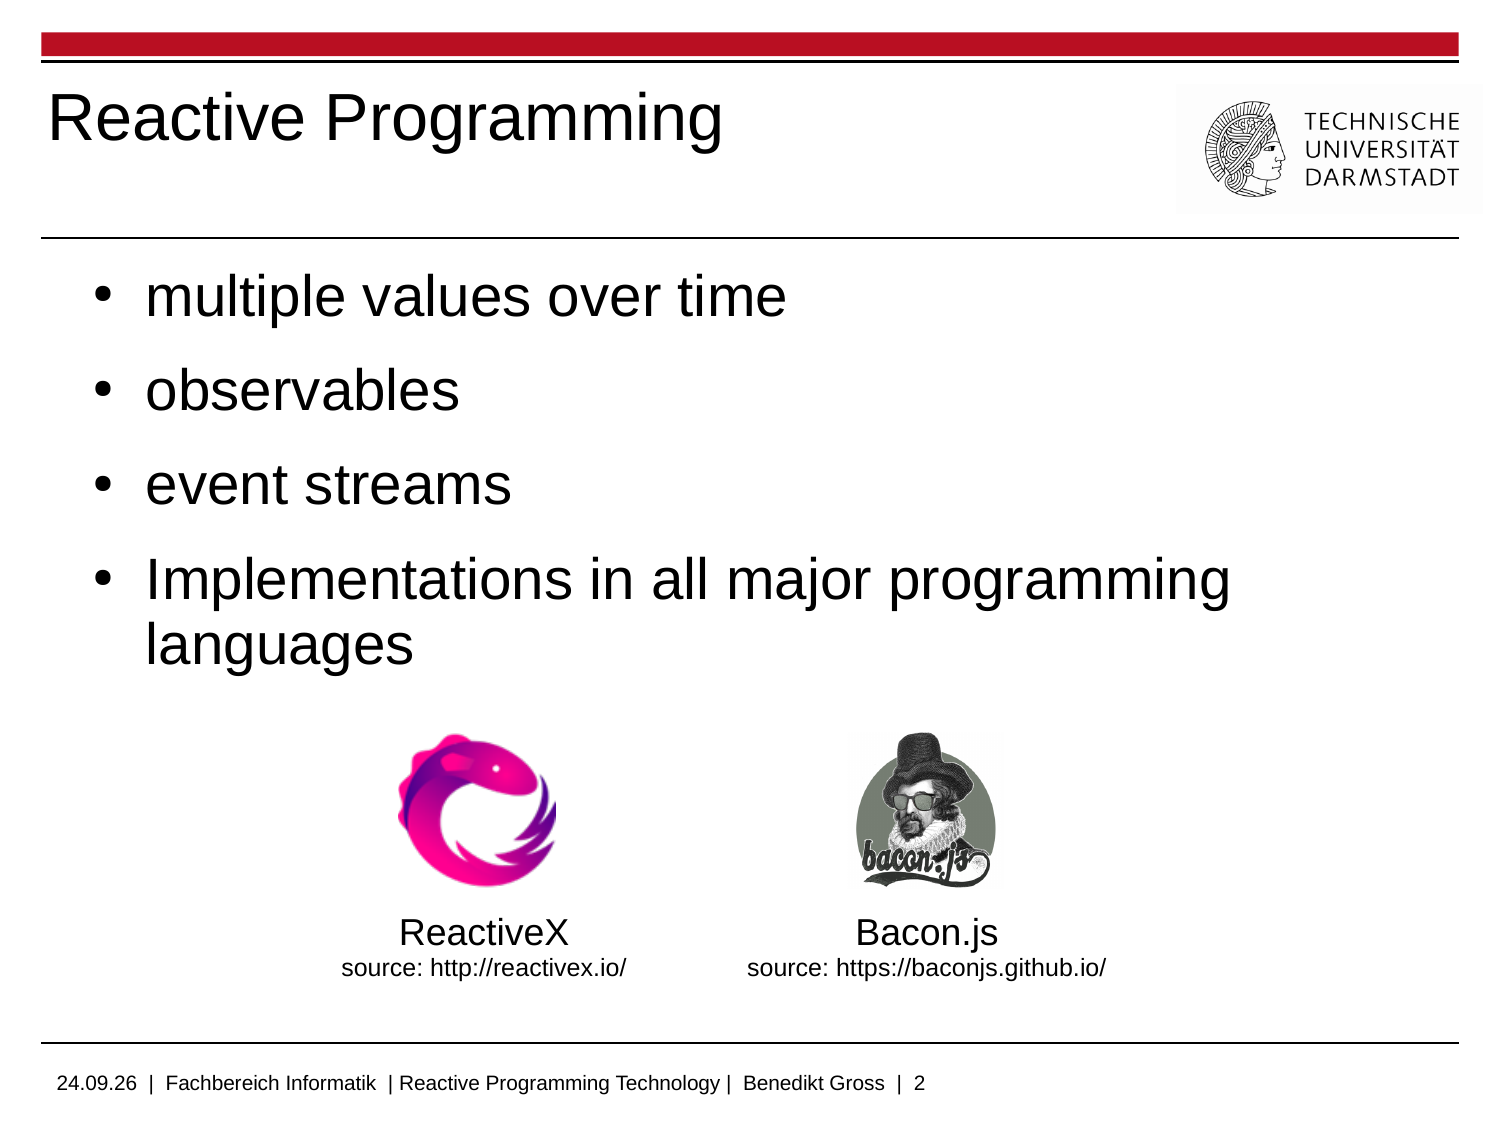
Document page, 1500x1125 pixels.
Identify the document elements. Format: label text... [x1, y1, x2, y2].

text_box Bacon.js source: https://baconjs.github.io/ [720, 903, 1134, 1017]
picture [398, 732, 556, 889]
text_box ReactiveX source: http://reactivex.io/ [318, 903, 650, 993]
title Reactive Programming [47, 69, 1137, 220]
list multiple values over time observables event streams Implementations in all major programming languages [75, 263, 1425, 916]
picture [847, 732, 1004, 889]
